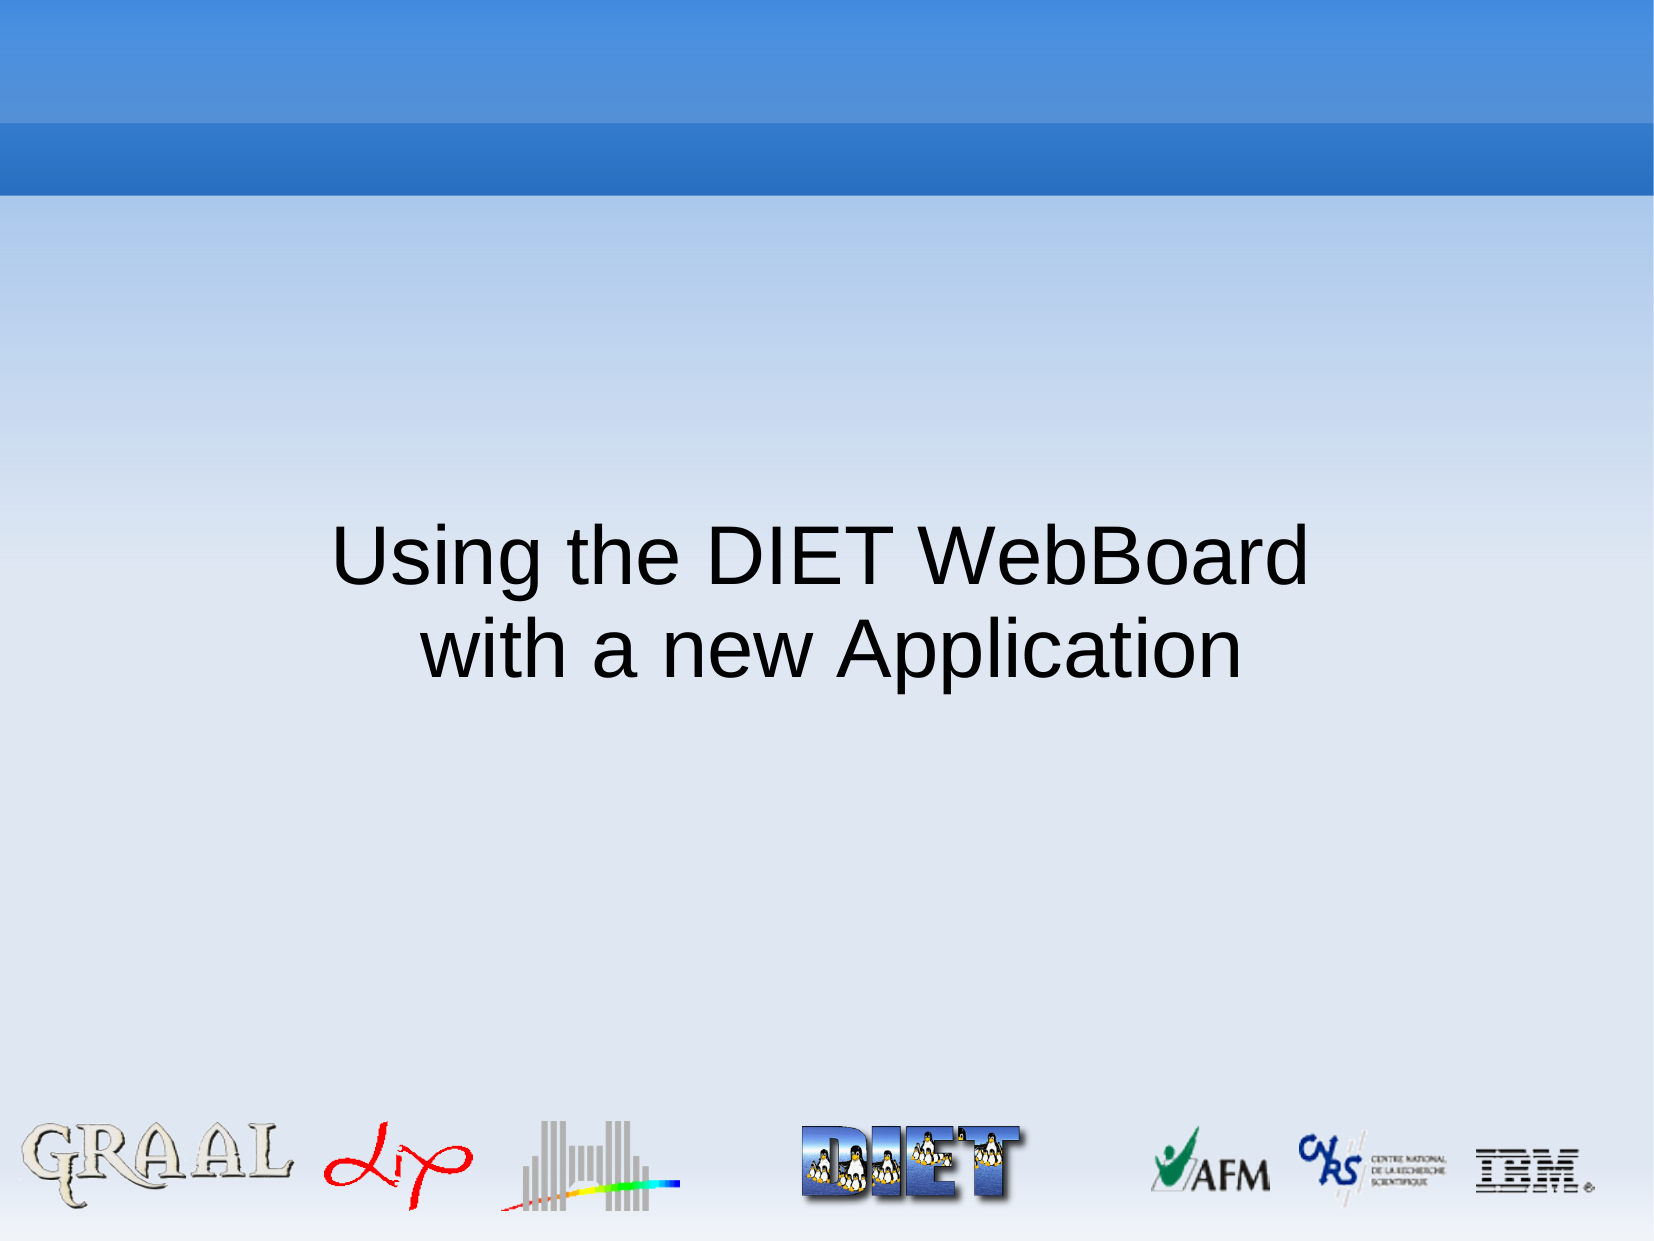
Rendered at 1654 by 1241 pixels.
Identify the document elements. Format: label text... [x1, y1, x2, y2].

picture [0, 0, 1654, 1241]
subtitle Using the DIET WebBoard with a new Application [88, 200, 1577, 1004]
